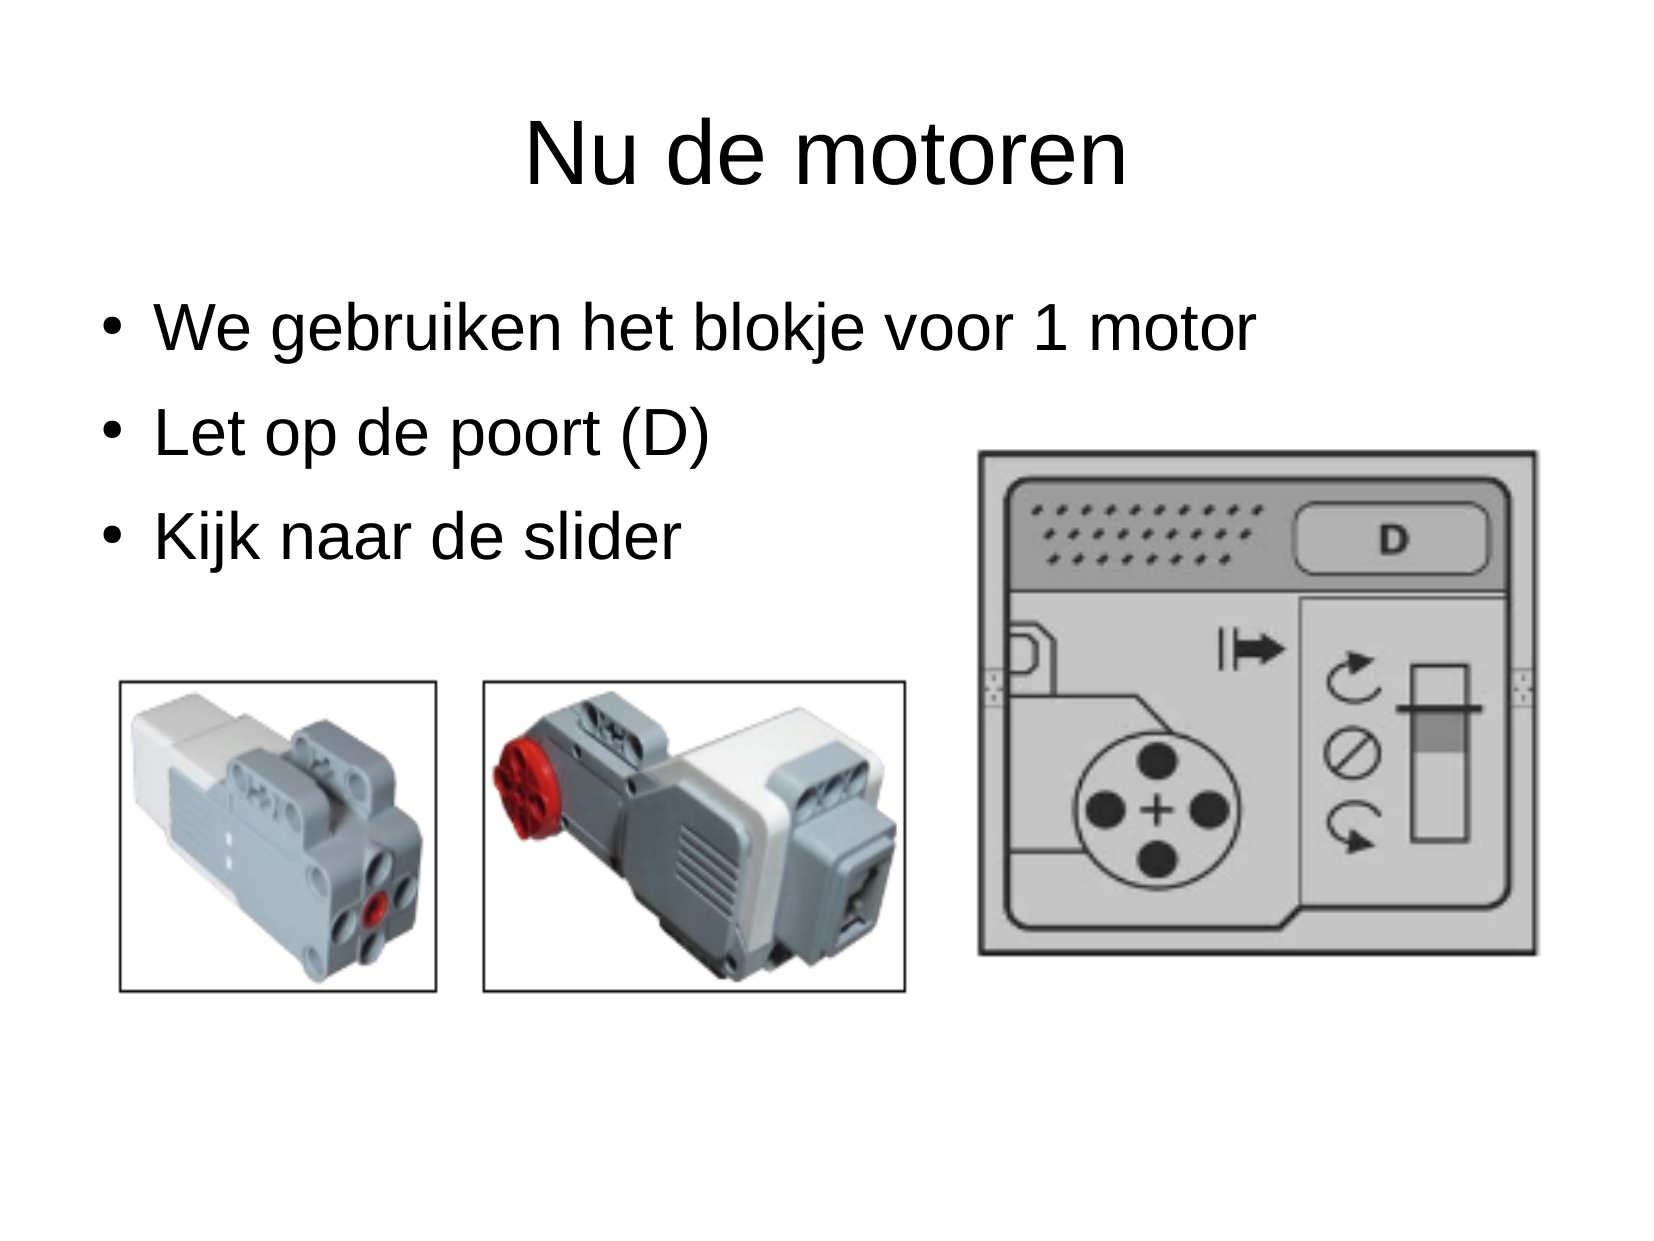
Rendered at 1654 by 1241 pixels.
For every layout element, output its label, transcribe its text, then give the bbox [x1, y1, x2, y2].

title Nu de motoren [82, 49, 1571, 257]
picture [954, 448, 1548, 964]
picture [91, 665, 945, 1010]
list We gebruiken het blokje voor 1 motor Let op de poort (D) Kijk naar de slider [82, 290, 1571, 1010]
